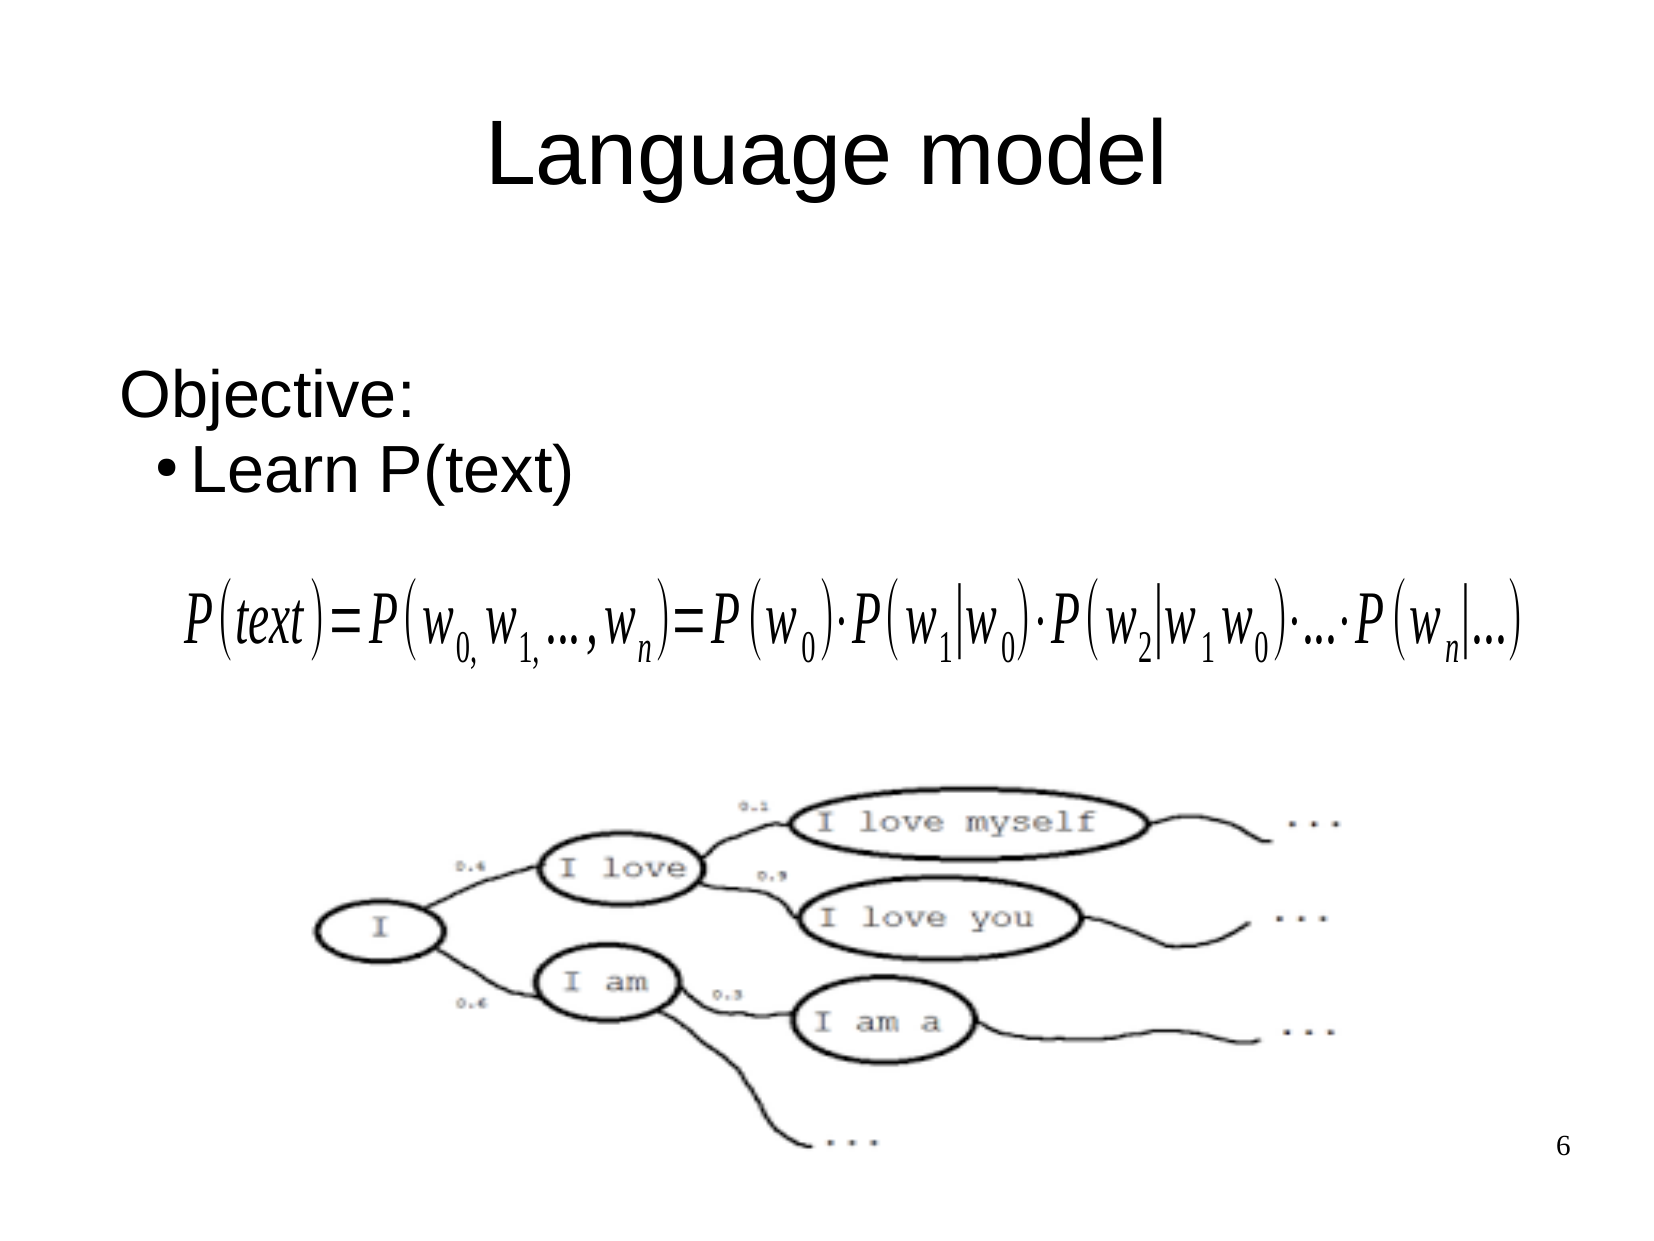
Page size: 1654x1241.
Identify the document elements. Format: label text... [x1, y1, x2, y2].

title Language model [82, 49, 1571, 257]
chart [169, 572, 1537, 671]
text_box Objective: Learn P(text) [69, 350, 1654, 1115]
picture [310, 764, 1358, 1170]
